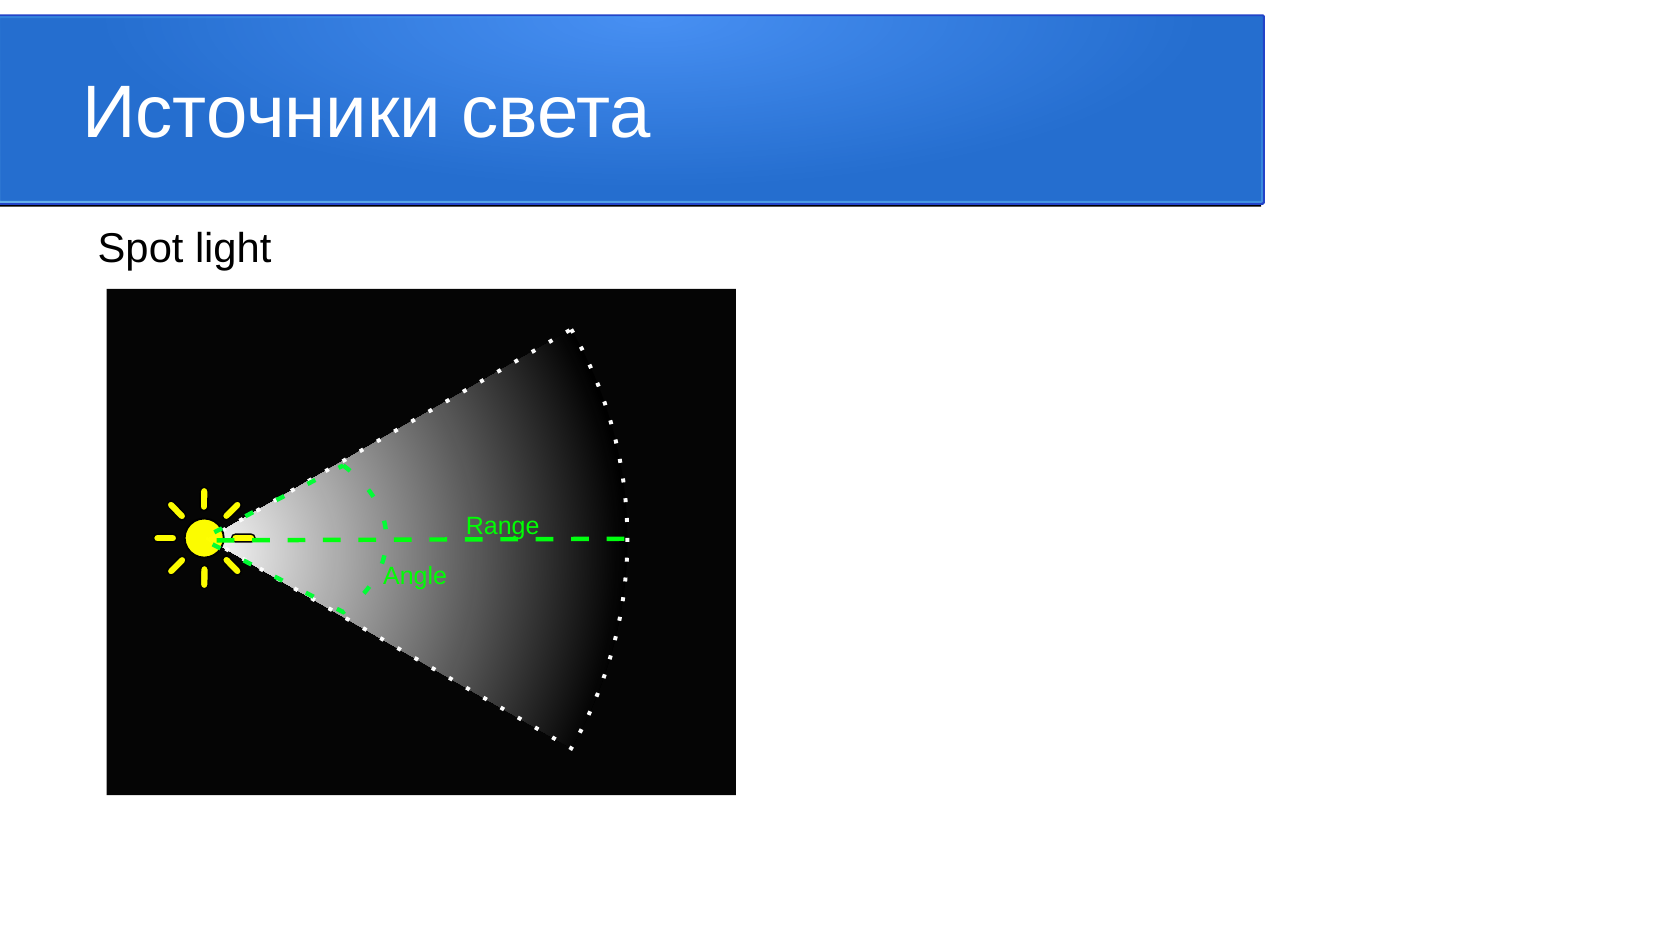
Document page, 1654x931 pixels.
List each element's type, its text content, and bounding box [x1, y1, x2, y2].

subtitle Spot light [82, 224, 1571, 764]
title Источники света [82, 35, 1235, 189]
picture [105, 287, 736, 796]
